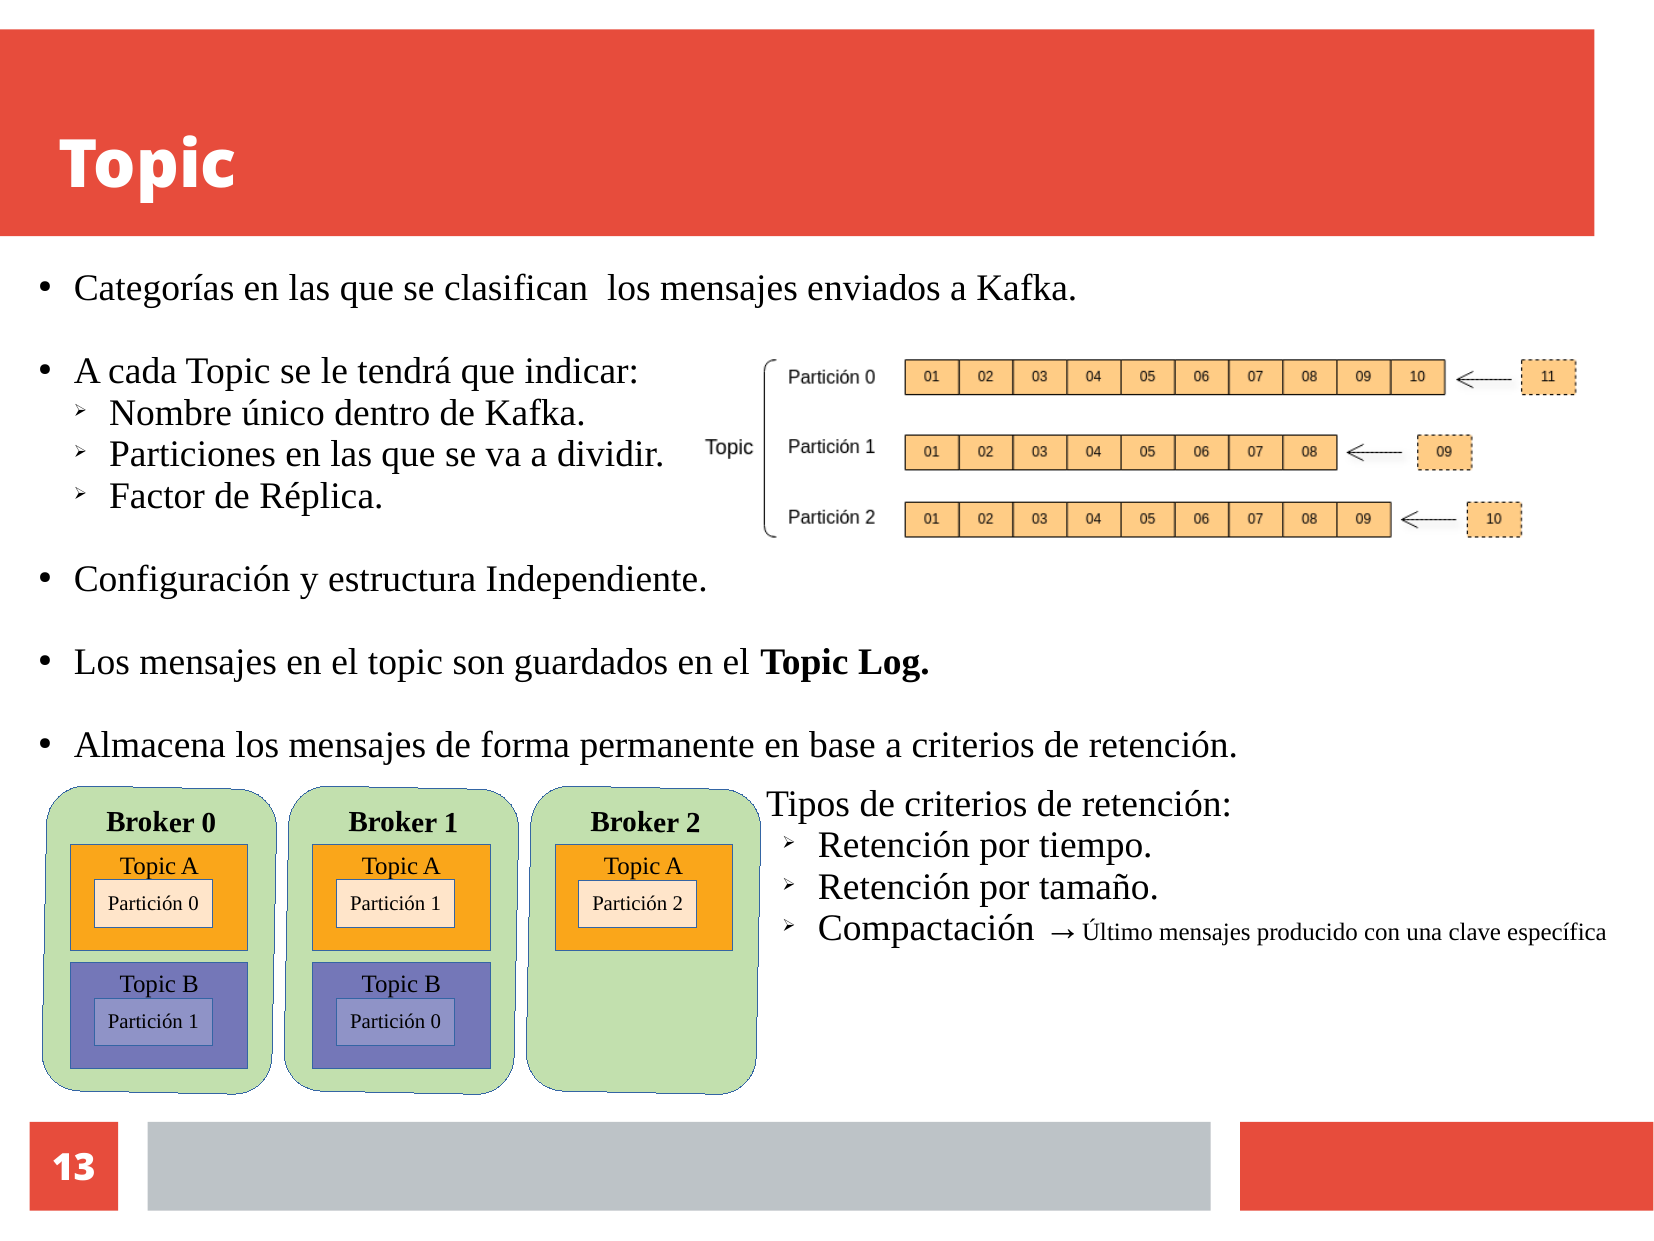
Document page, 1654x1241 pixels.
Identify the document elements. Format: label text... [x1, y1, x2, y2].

text_box Partición 1 [94, 998, 213, 1046]
text_box Broker 1 [284, 786, 519, 1095]
text_box Categorías en las que se clasifican los mensajes enviados a Kafka. A cada Topic se le tendrá que indicar: Nombre único dentro de Kafka. Particiones en las que se va a dividir. Factor de Réplica. Configuración y estructura Independiente. Los mensajes en el topic son guardados en el Topic Log. Almacena los mensajes de forma permanente en base a criterios de retención. [23, 259, 1394, 773]
text_box Broker 0 [42, 786, 277, 1095]
text_box Topic B [312, 962, 491, 1069]
text_box Broker 2 [526, 786, 757, 1095]
text_box Partición 0 [94, 879, 213, 928]
title Topic [58, 58, 1595, 207]
text_box Tipos de criterios de retención: Retención por tiempo. Retención por tamaño. Compactación →Último mensajes producido con una clave específica [732, 775, 1654, 1040]
text_box Topic B [70, 962, 248, 1069]
picture [690, 342, 1595, 555]
text_box Topic A [555, 844, 732, 951]
text_box Partición 2 [578, 880, 697, 928]
text_box Partición 1 [336, 879, 455, 928]
text_box Topic A [312, 844, 491, 951]
text_box Topic A [70, 844, 248, 951]
text_box Partición 0 [336, 998, 455, 1046]
